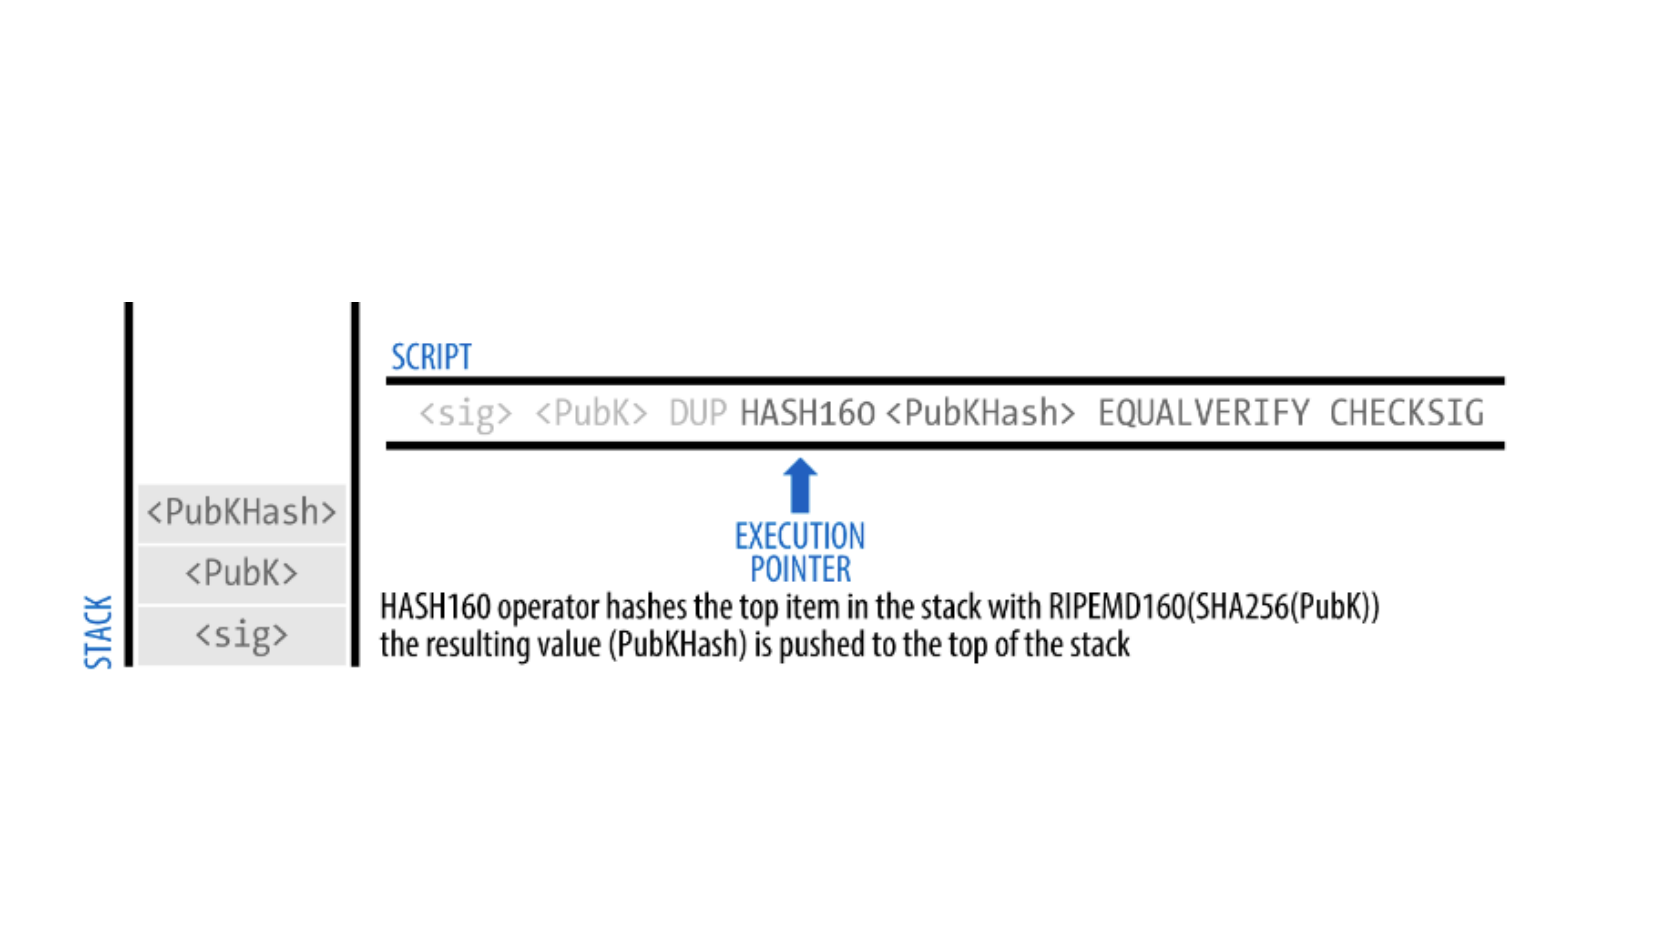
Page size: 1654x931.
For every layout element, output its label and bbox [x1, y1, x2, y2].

picture [75, 302, 1576, 682]
